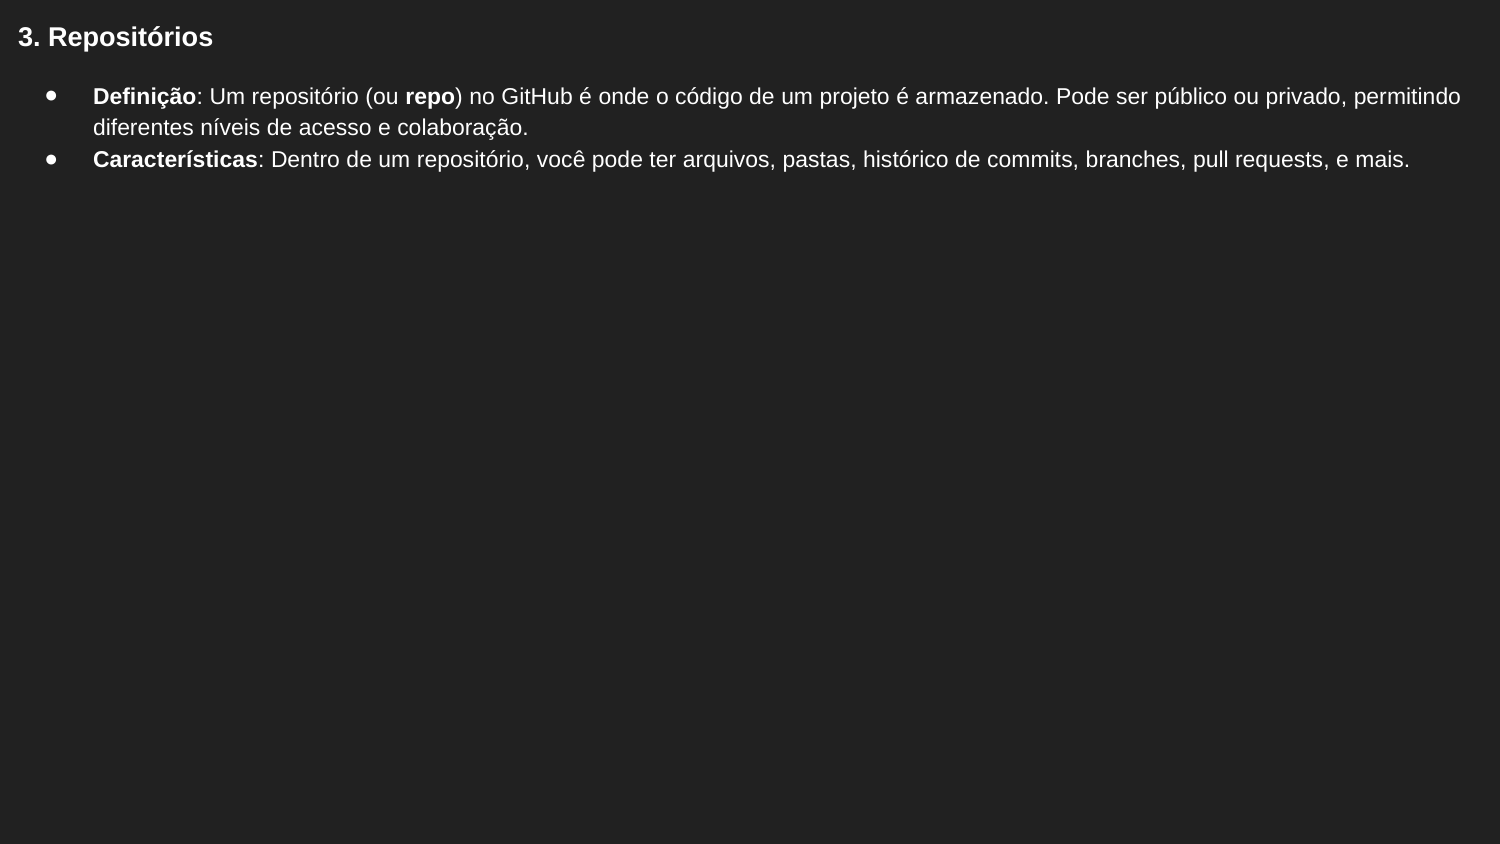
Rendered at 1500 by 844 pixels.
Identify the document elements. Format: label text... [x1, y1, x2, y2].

list 3. Repositórios Definição: Um repositório (ou repo) no GitHub é onde o código de um projeto é armazenado. Pode ser público ou privado, permitindo diferentes níveis de acesso e colaboração. Características: Dentro de um repositório, você pode ter arquivos, pastas, histórico de commits, branches, pull requests, e mais. [3, 0, 1497, 561]
